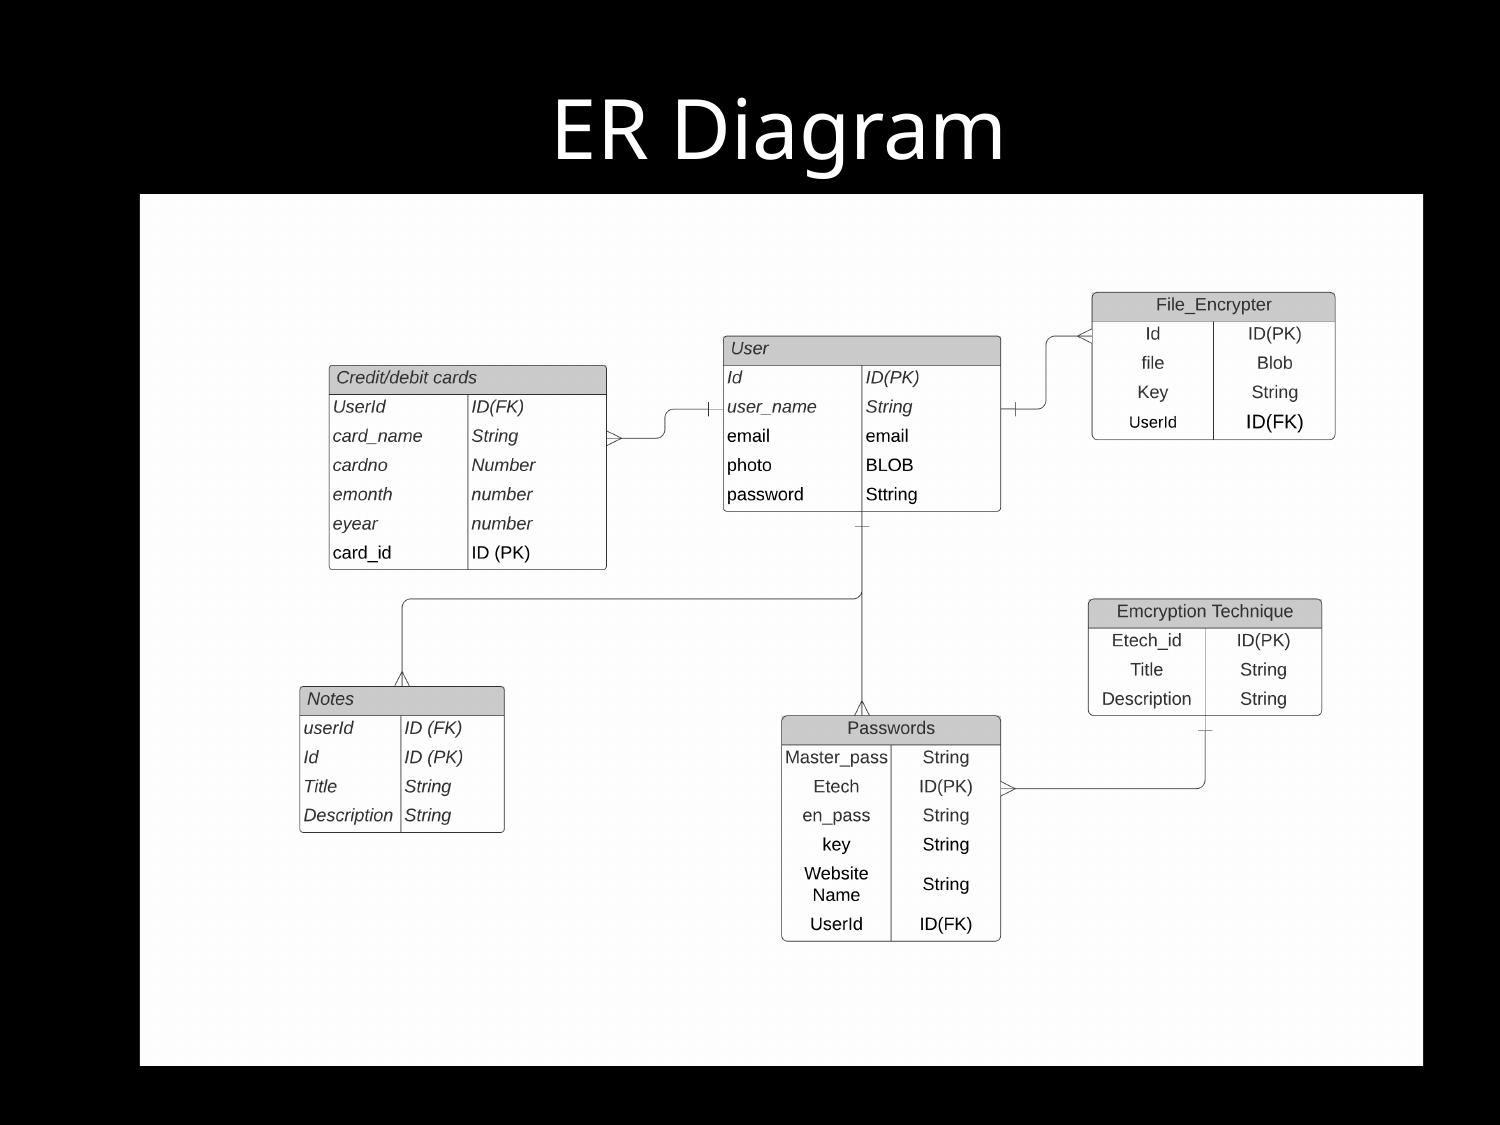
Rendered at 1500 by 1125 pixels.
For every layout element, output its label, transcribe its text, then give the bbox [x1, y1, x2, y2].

text_box ER Diagram [324, 69, 1235, 184]
text_box [0, 0, 1500, 1125]
picture [139, 194, 1424, 1066]
